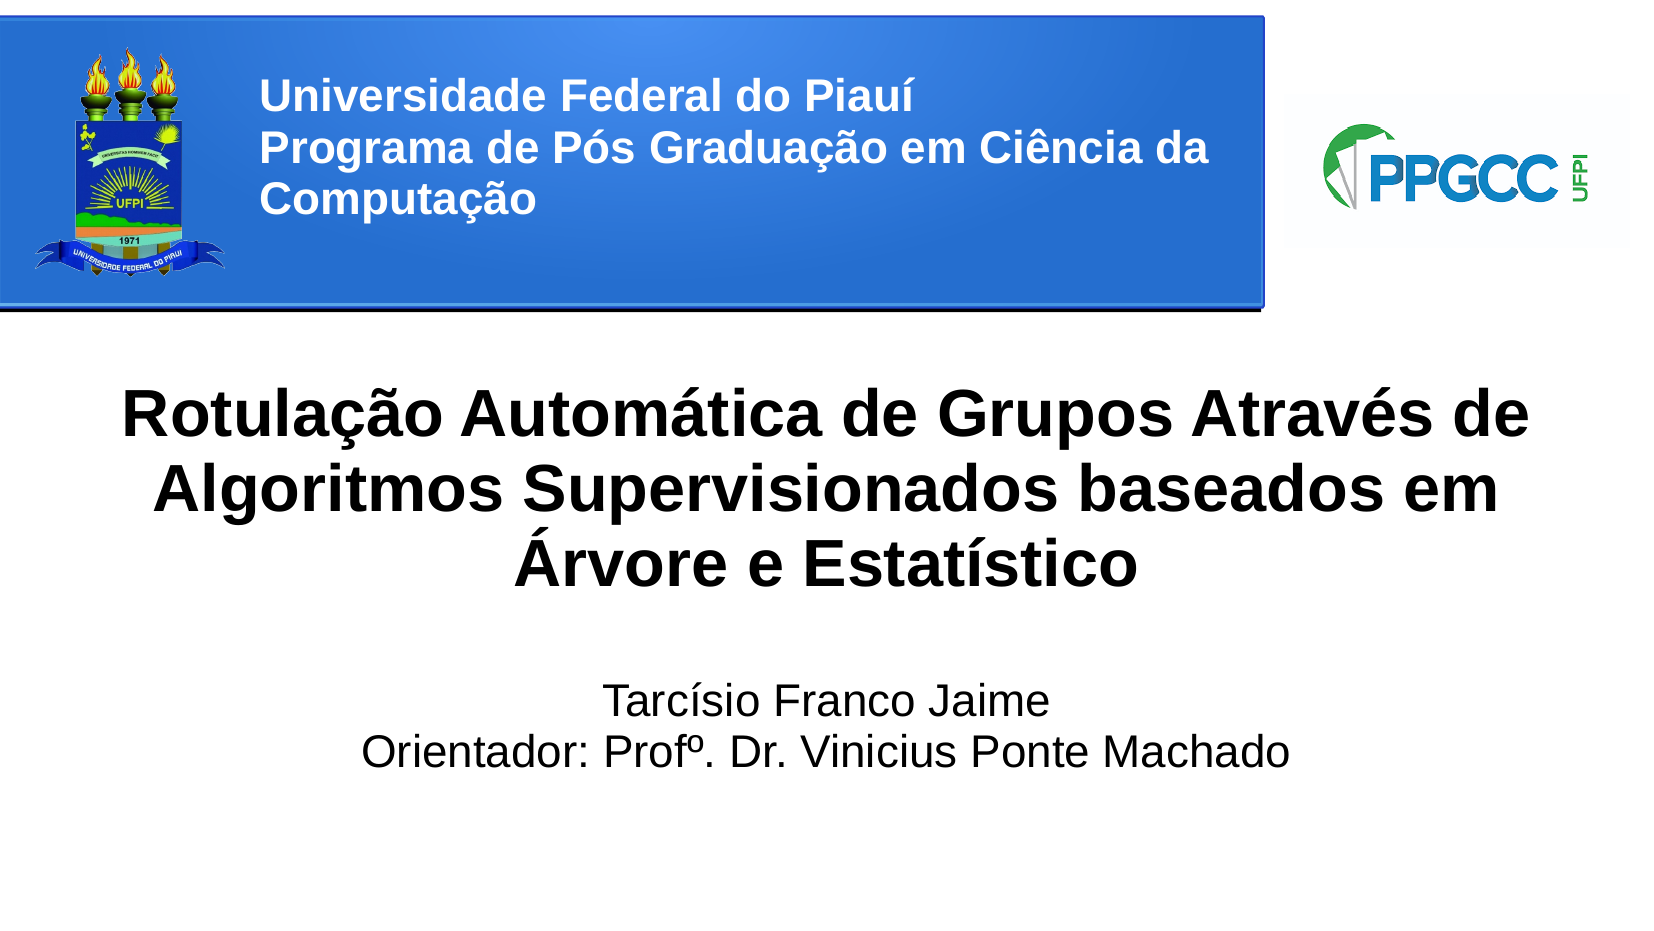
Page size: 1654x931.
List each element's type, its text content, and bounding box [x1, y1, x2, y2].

title Universidade Federal do Piauí Programa de Pós Graduação em Ciência da Computação [259, 56, 1270, 238]
subtitle Rotulação Automática de Grupos Através de Algoritmos Supervisionados baseados em Árvore e Estatístico Tarcísio Franco Jaime Orientador: Profº. Dr. Vinicius Ponte Machado [82, 377, 1571, 777]
picture [1284, 94, 1630, 248]
picture [35, 47, 225, 277]
